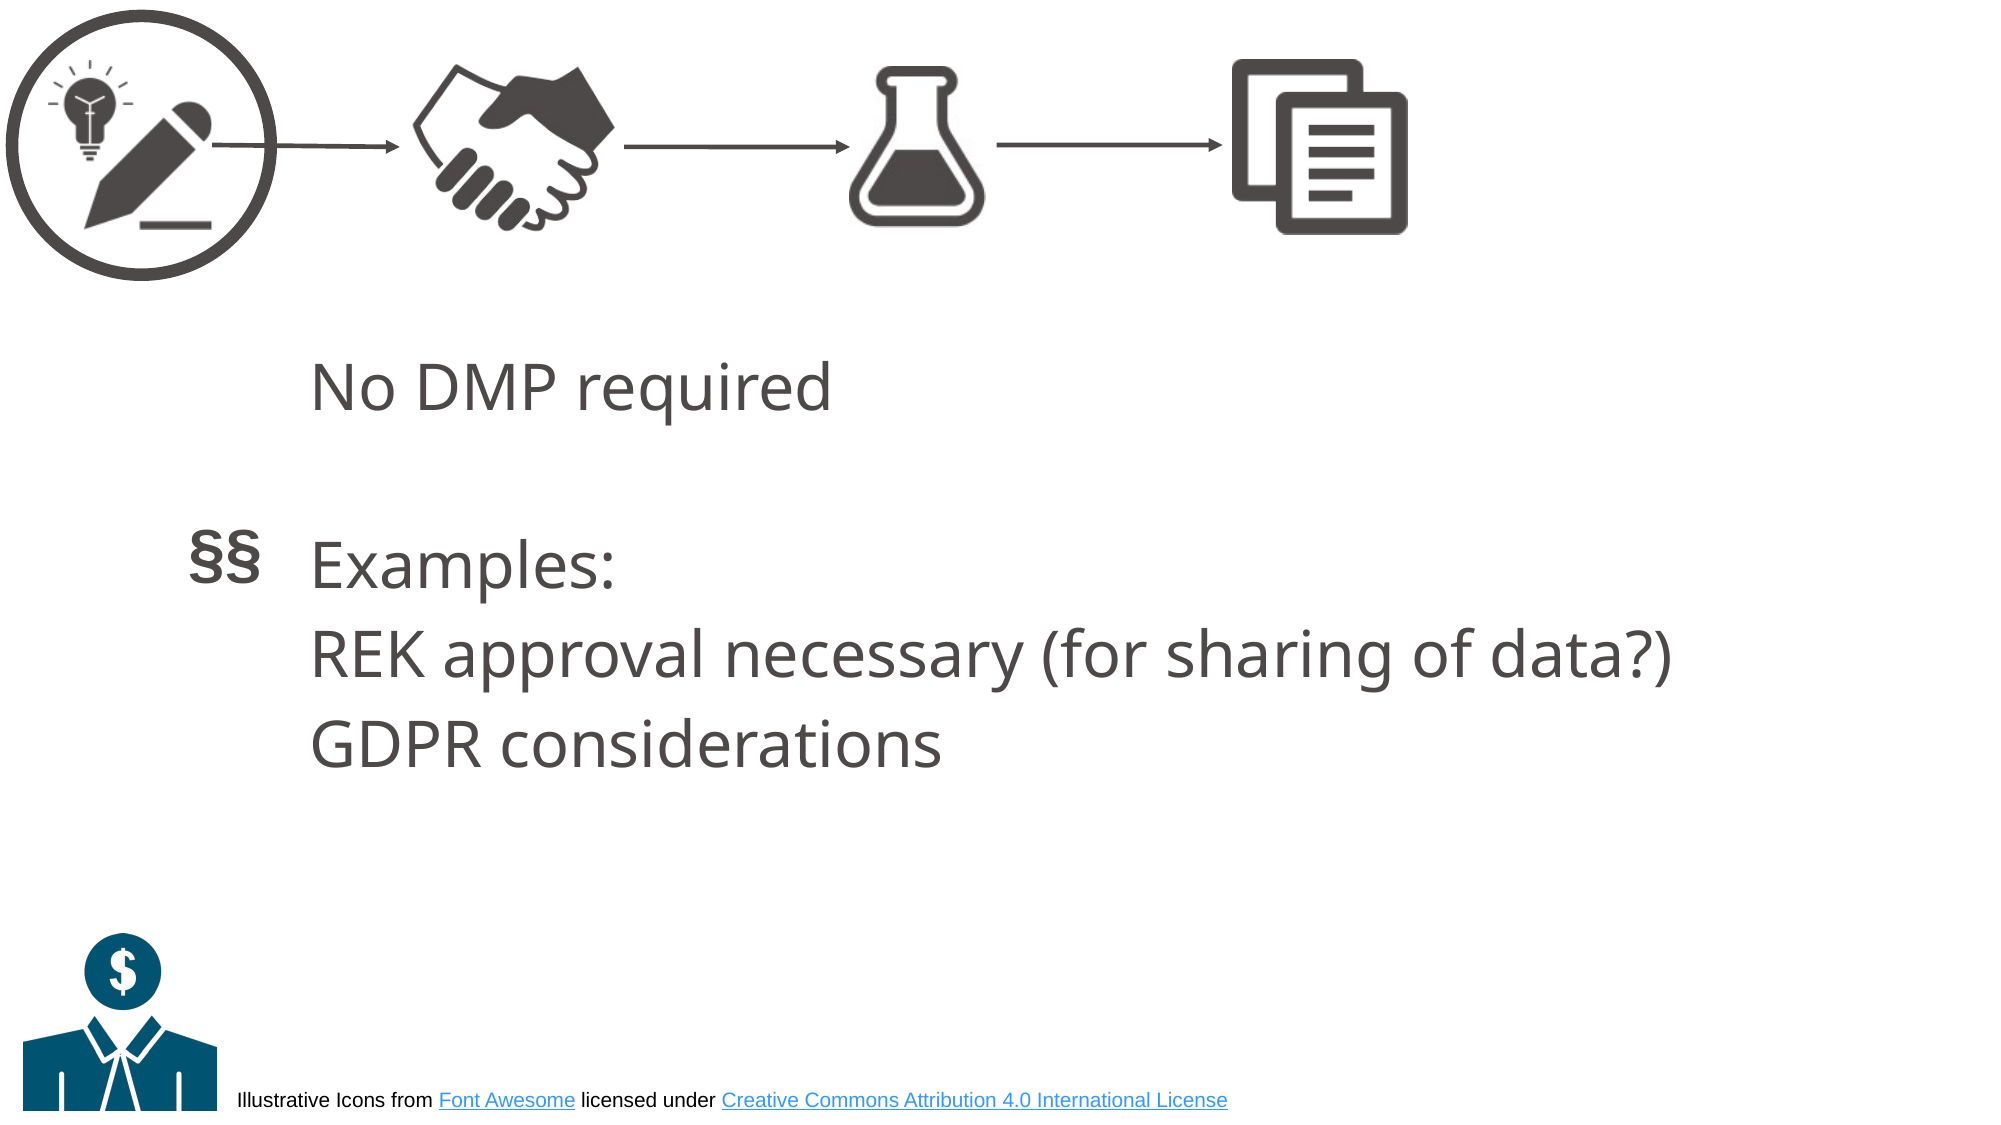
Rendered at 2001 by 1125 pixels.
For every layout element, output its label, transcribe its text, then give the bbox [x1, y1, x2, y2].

picture [849, 66, 986, 228]
picture [23, 933, 217, 1111]
picture [399, 38, 625, 256]
picture [110, 948, 135, 995]
text_box §§ [173, 494, 285, 605]
text_box Illustrative Icons from Font Awesome licensed under Creative Commons Attribution 4.0 International License [221, 1046, 294, 1125]
picture [60, 1072, 64, 1111]
picture [48, 60, 213, 230]
picture [1232, 59, 1408, 235]
text_box No DMP required Examples: REK approval necessary (for sharing of data?) GDPR considerations [294, 319, 1876, 1125]
picture [177, 1072, 181, 1111]
